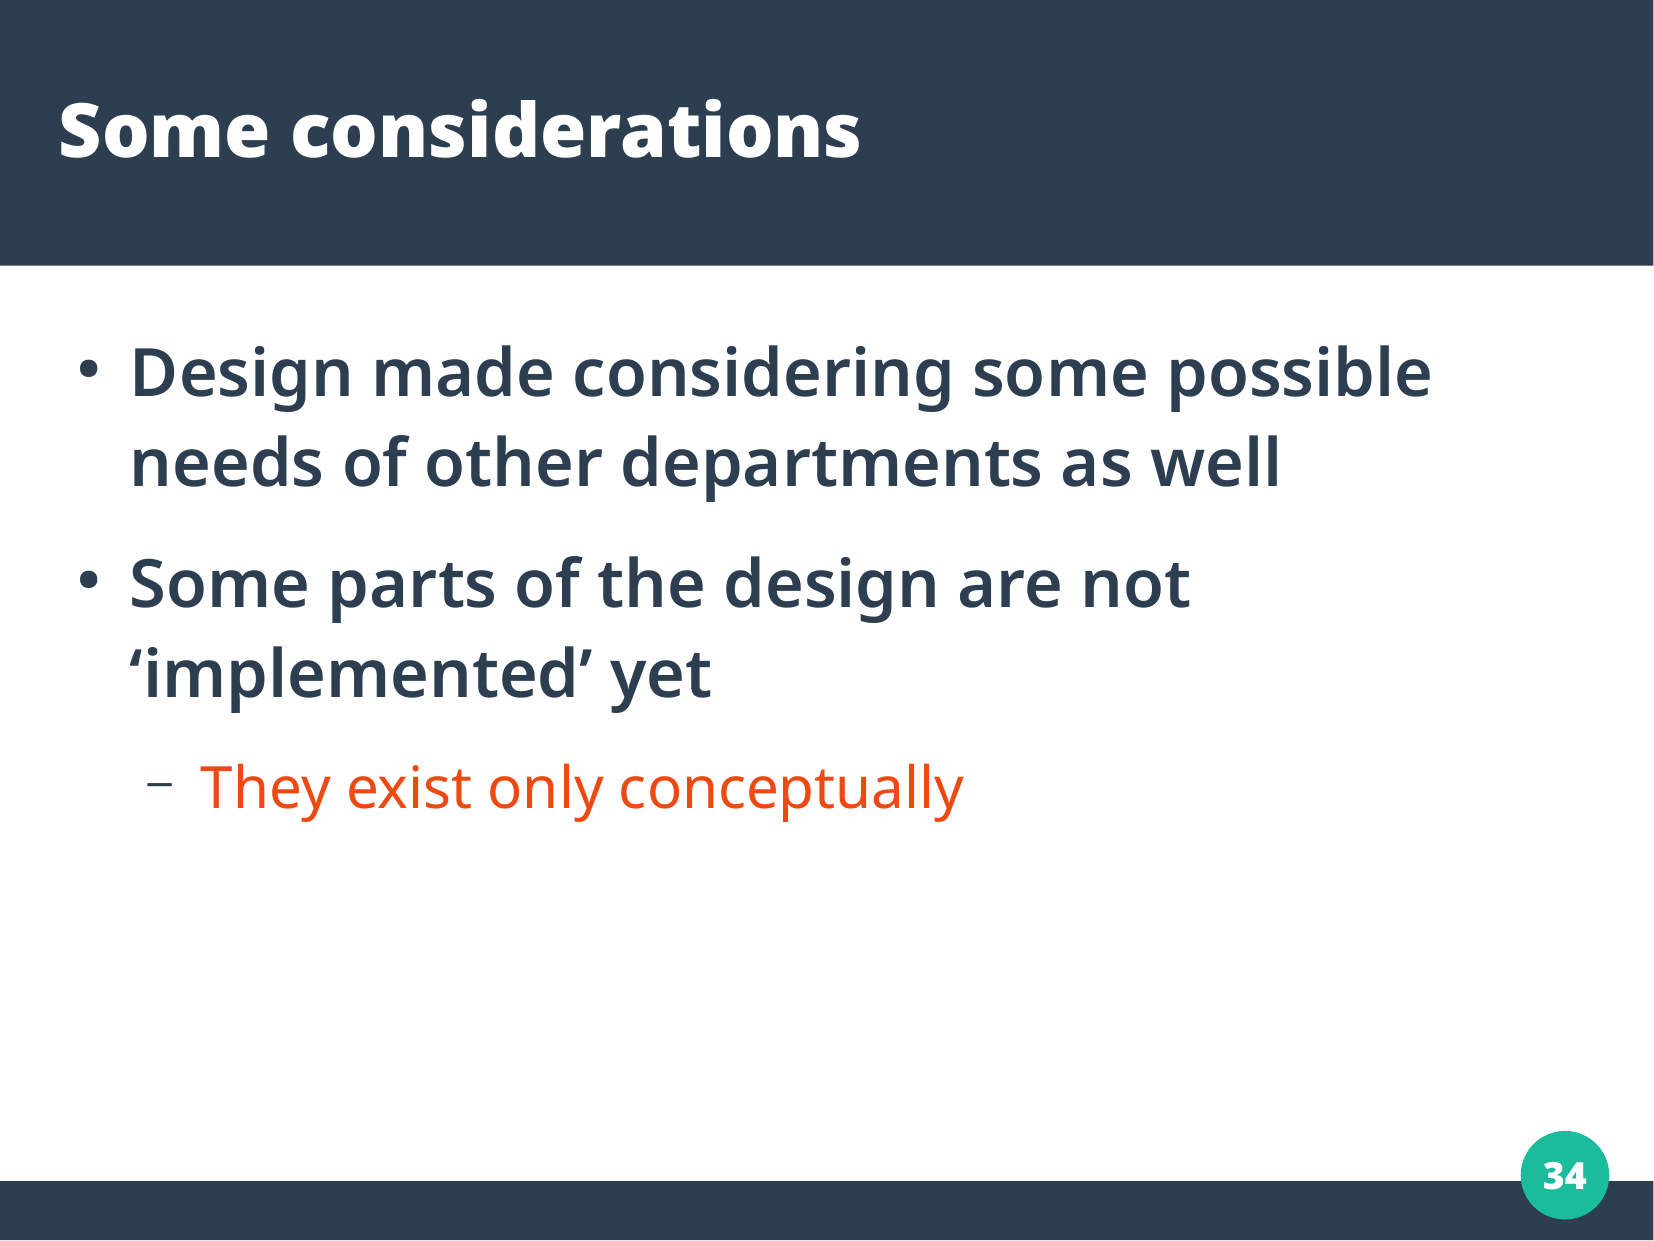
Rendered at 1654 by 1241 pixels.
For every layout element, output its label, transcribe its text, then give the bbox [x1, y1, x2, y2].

list Design made considering some possible needs of other departments as well Some parts of the design are not ‘implemented’ yet They exist only conceptually [59, 324, 1595, 1152]
title Some considerations [59, 49, 1595, 207]
